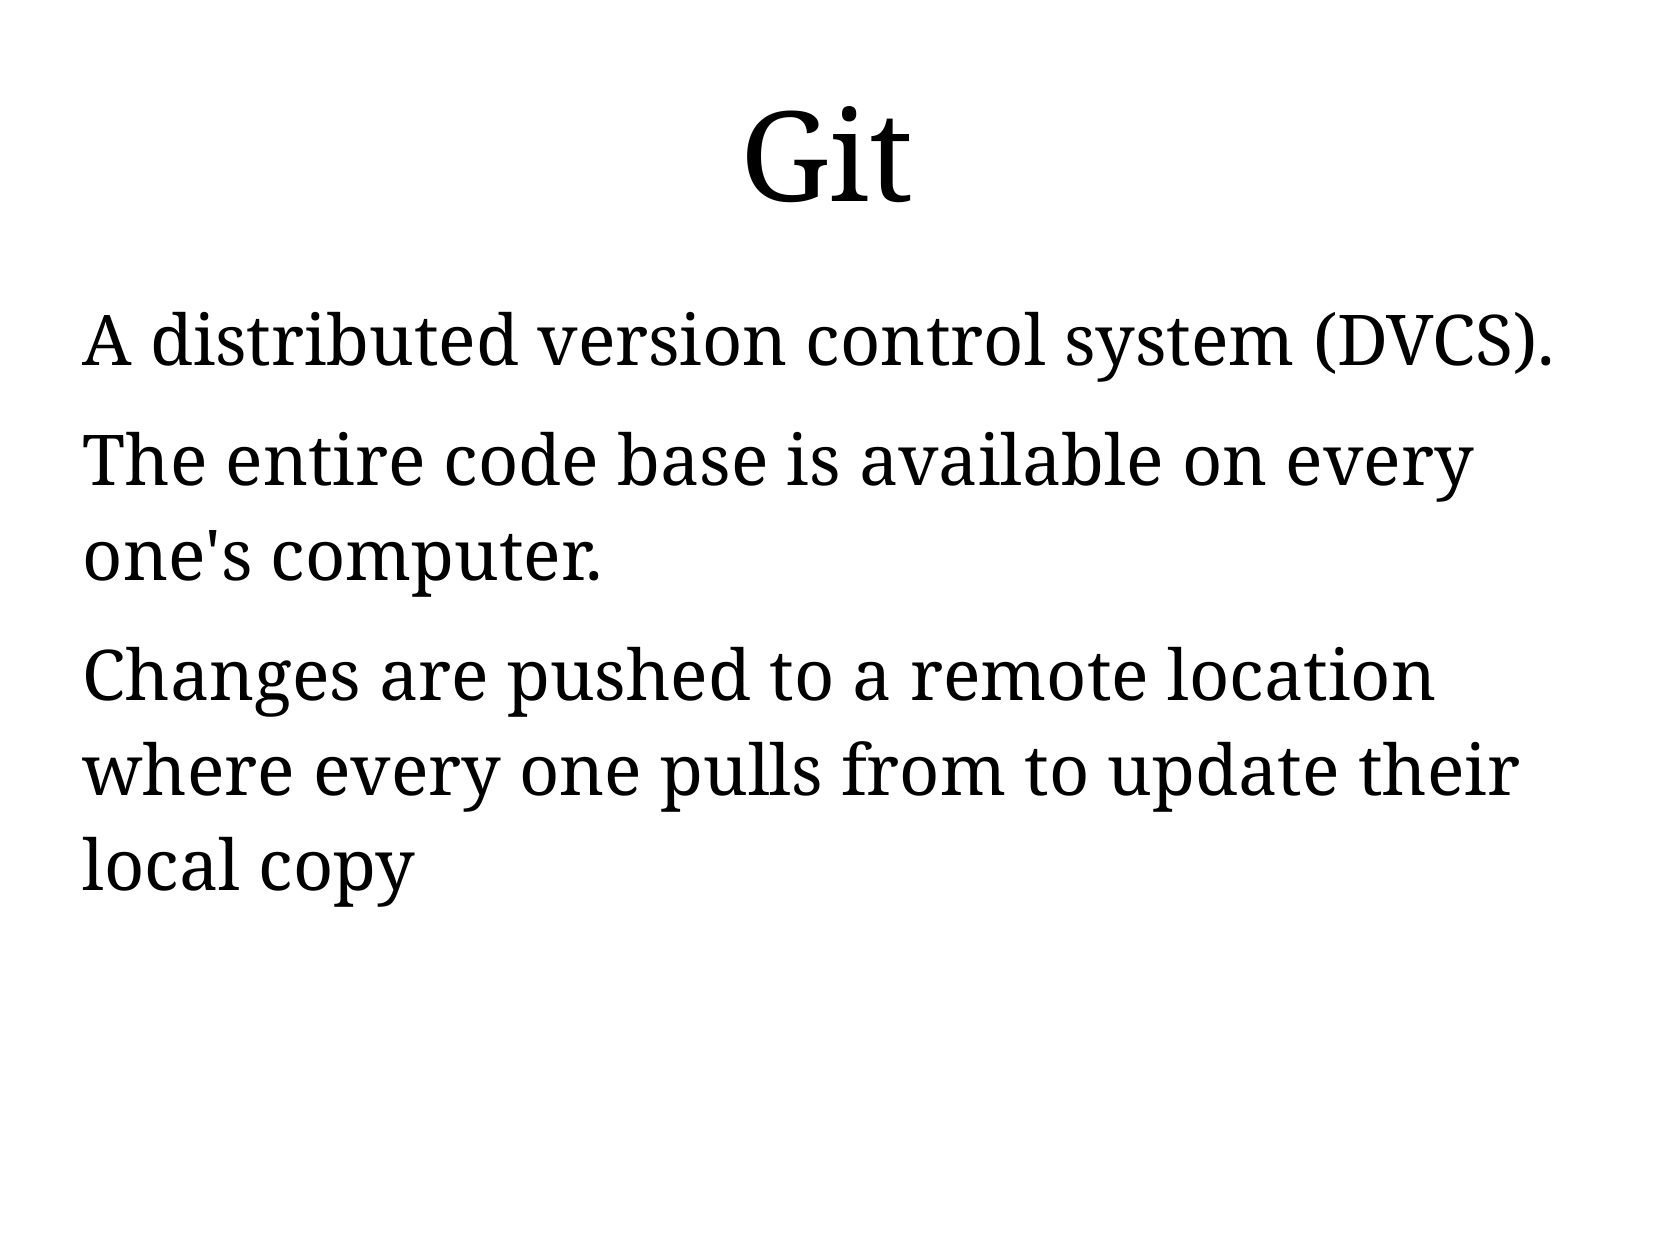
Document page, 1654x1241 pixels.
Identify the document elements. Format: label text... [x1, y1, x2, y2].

title Git [82, 49, 1571, 257]
list A distributed version control system (DVCS). The entire code base is available on every one's computer. Changes are pushed to a remote location where every one pulls from to update their local copy [82, 290, 1571, 1010]
